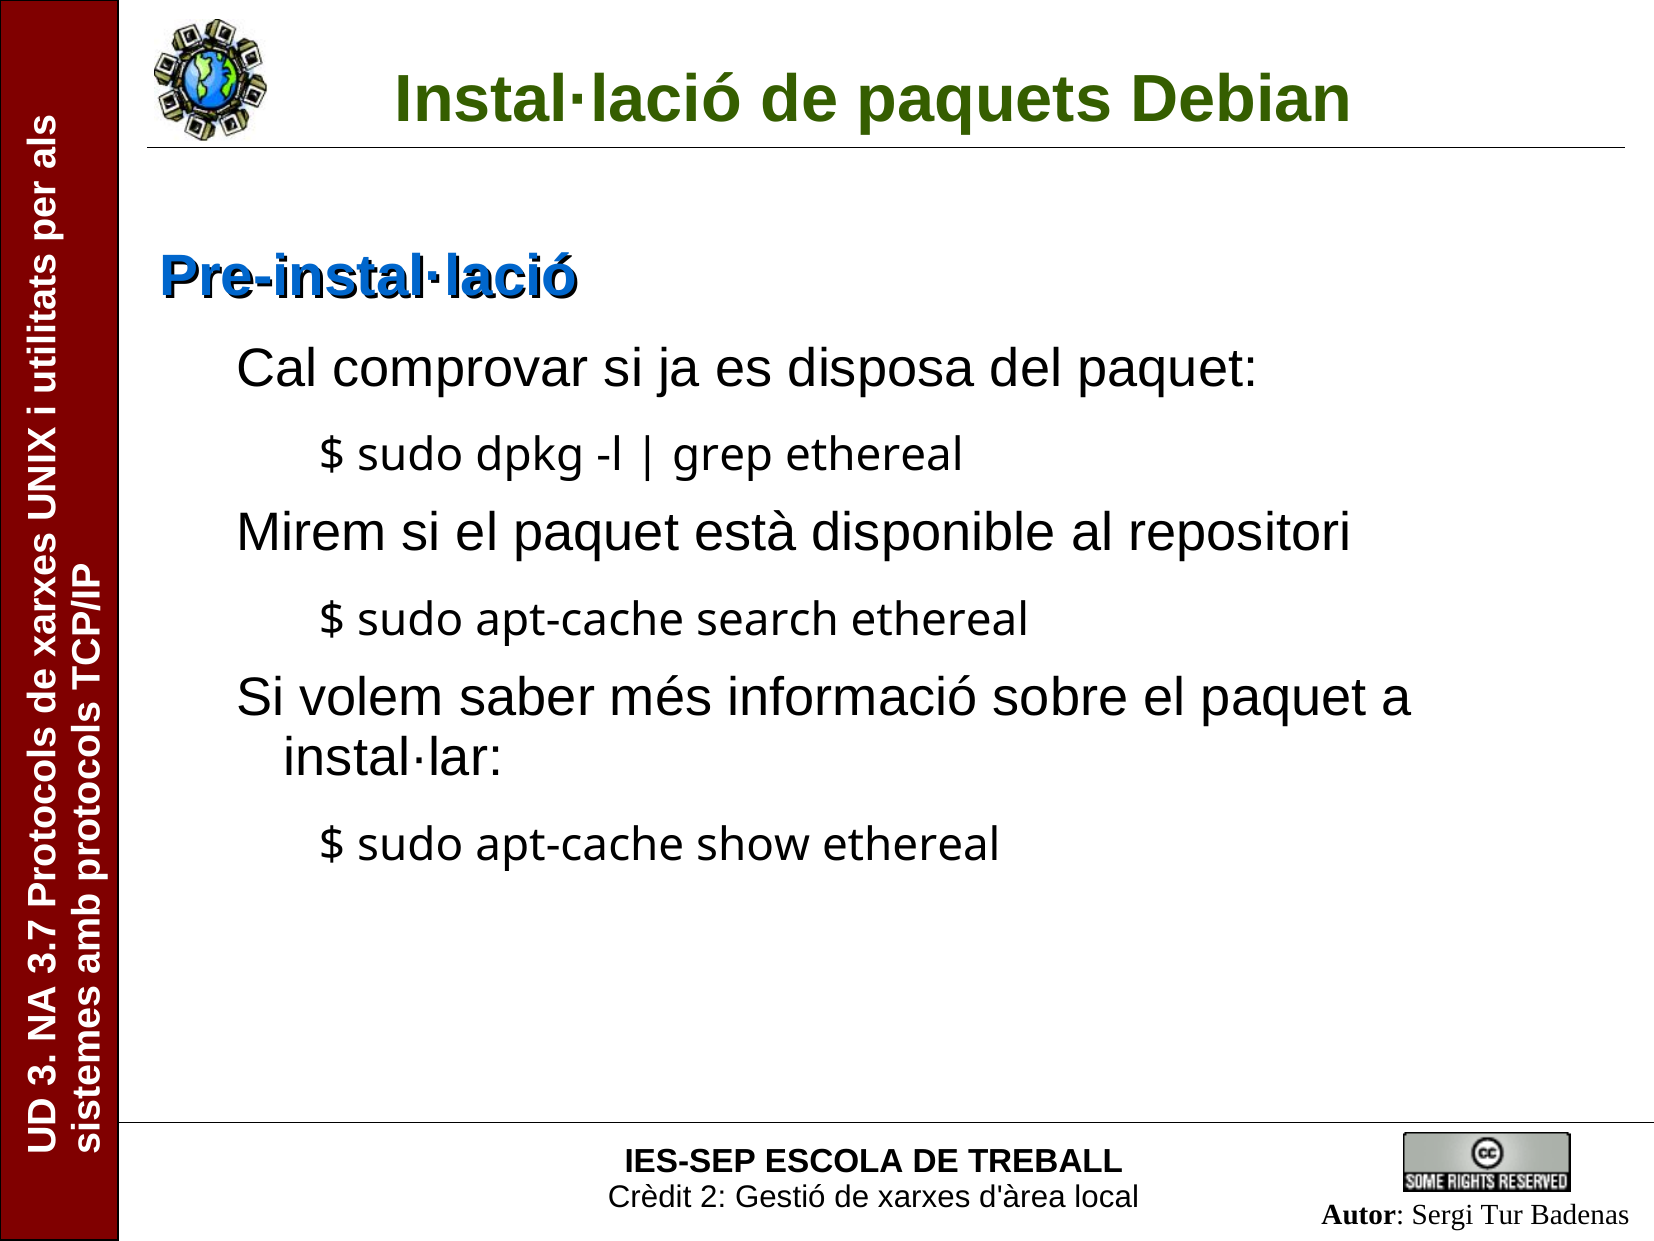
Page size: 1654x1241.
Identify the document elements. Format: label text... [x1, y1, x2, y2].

title Instal·lació de paquets Debian [129, 49, 1619, 148]
picture [1403, 1132, 1571, 1192]
list Pre-instal·lació Cal comprovar si ja es disposa del paquet: $ sudo dpkg -l | grep ethereal Mirem si el paquet està disponible al repositori $ sudo apt-cache search ethereal Si volem saber més informació sobre el paquet a instal·lar: $ sudo apt-cache show ethereal [141, 242, 1630, 1093]
picture [154, 19, 268, 49]
